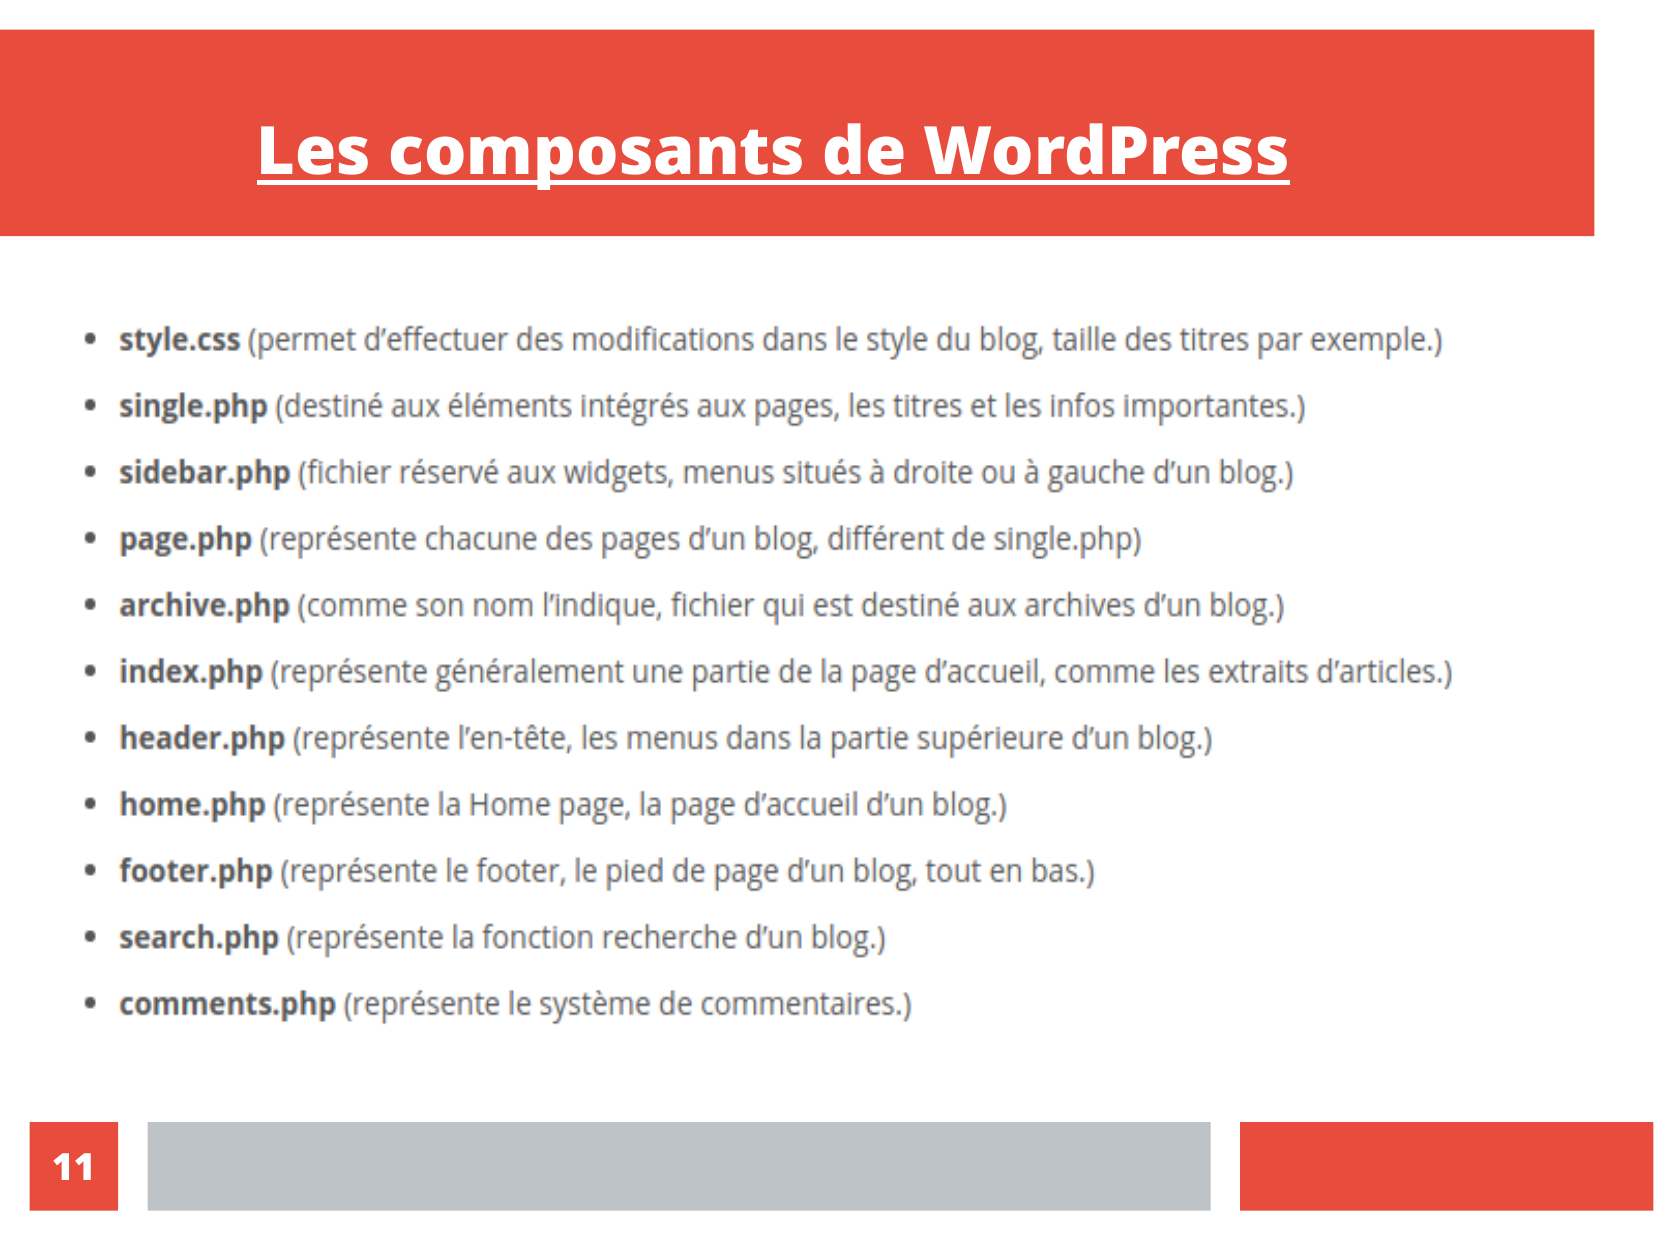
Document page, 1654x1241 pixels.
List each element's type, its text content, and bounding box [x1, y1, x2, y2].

title Les composants de WordPress [144, 46, 1457, 195]
picture [69, 309, 1576, 1053]
